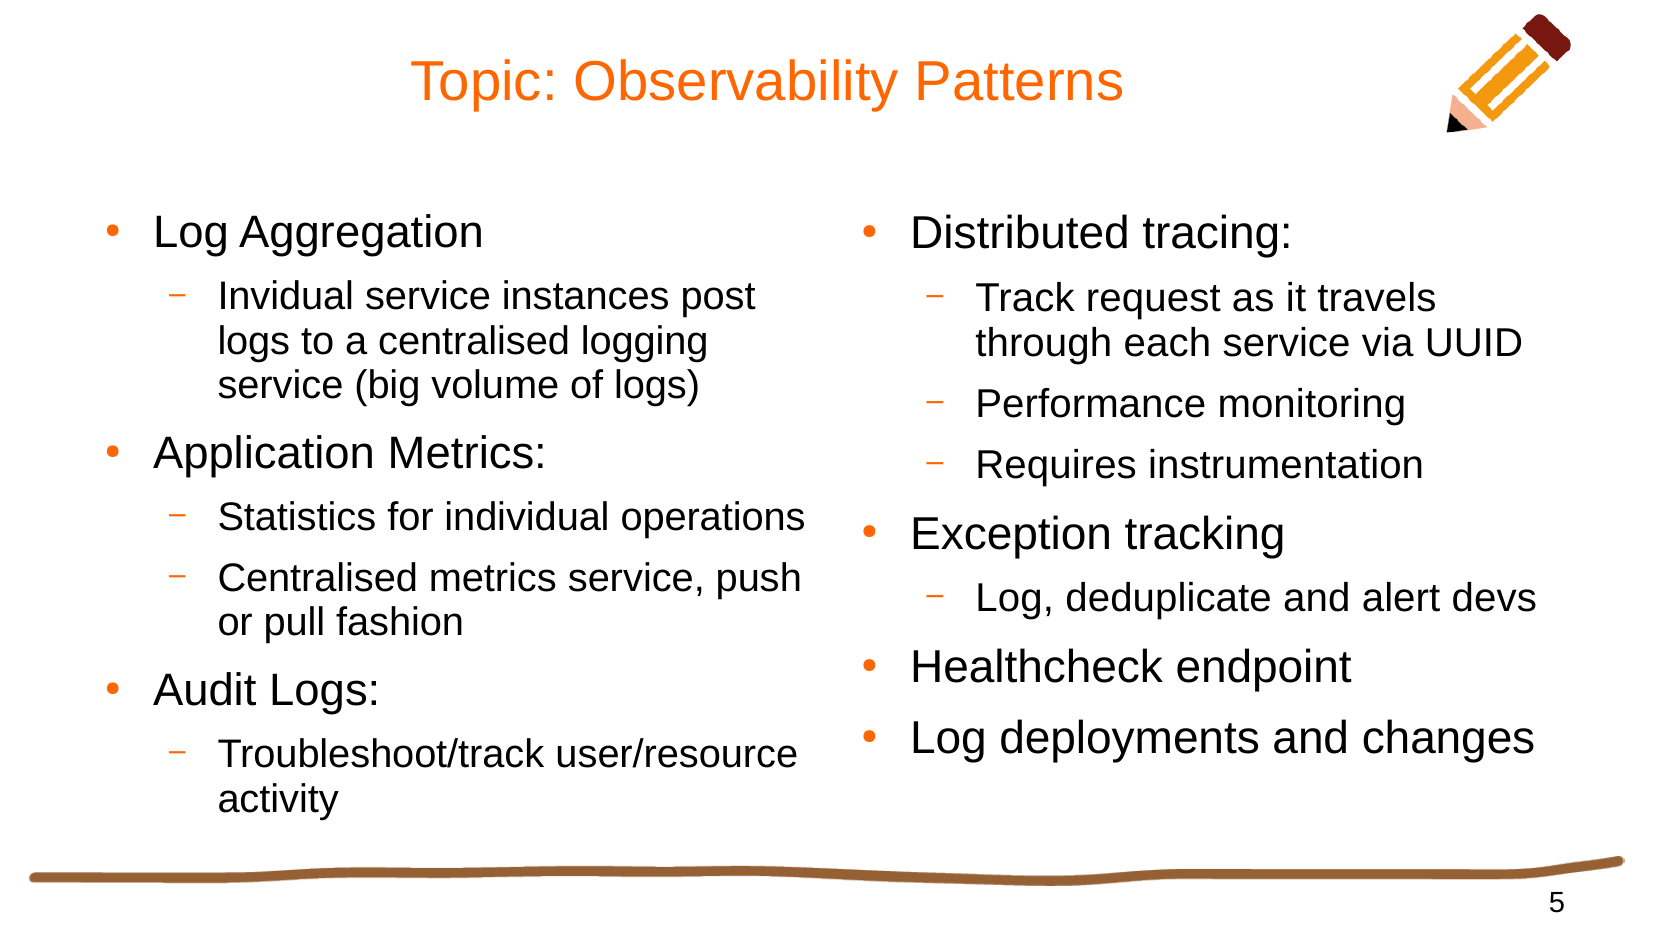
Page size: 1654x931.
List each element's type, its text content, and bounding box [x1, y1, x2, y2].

picture [29, 856, 1625, 886]
title Topic: Observability Patterns [88, 29, 1447, 133]
list Distributed tracing: Track request as it travels through each service via UUID Performance monitoring Requires instrumentation Exception tracking Log, deduplicate and alert devs Healthcheck endpoint Log deployments and changes [845, 206, 1566, 857]
list Log Aggregation Invidual service instances post logs to a centralised logging service (big volume of logs) Application Metrics: Statistics for individual operations Centralised metrics service, push or pull fashion Audit Logs: Troubleshoot/track user/resource activity [88, 206, 809, 857]
picture [1446, 14, 1571, 133]
